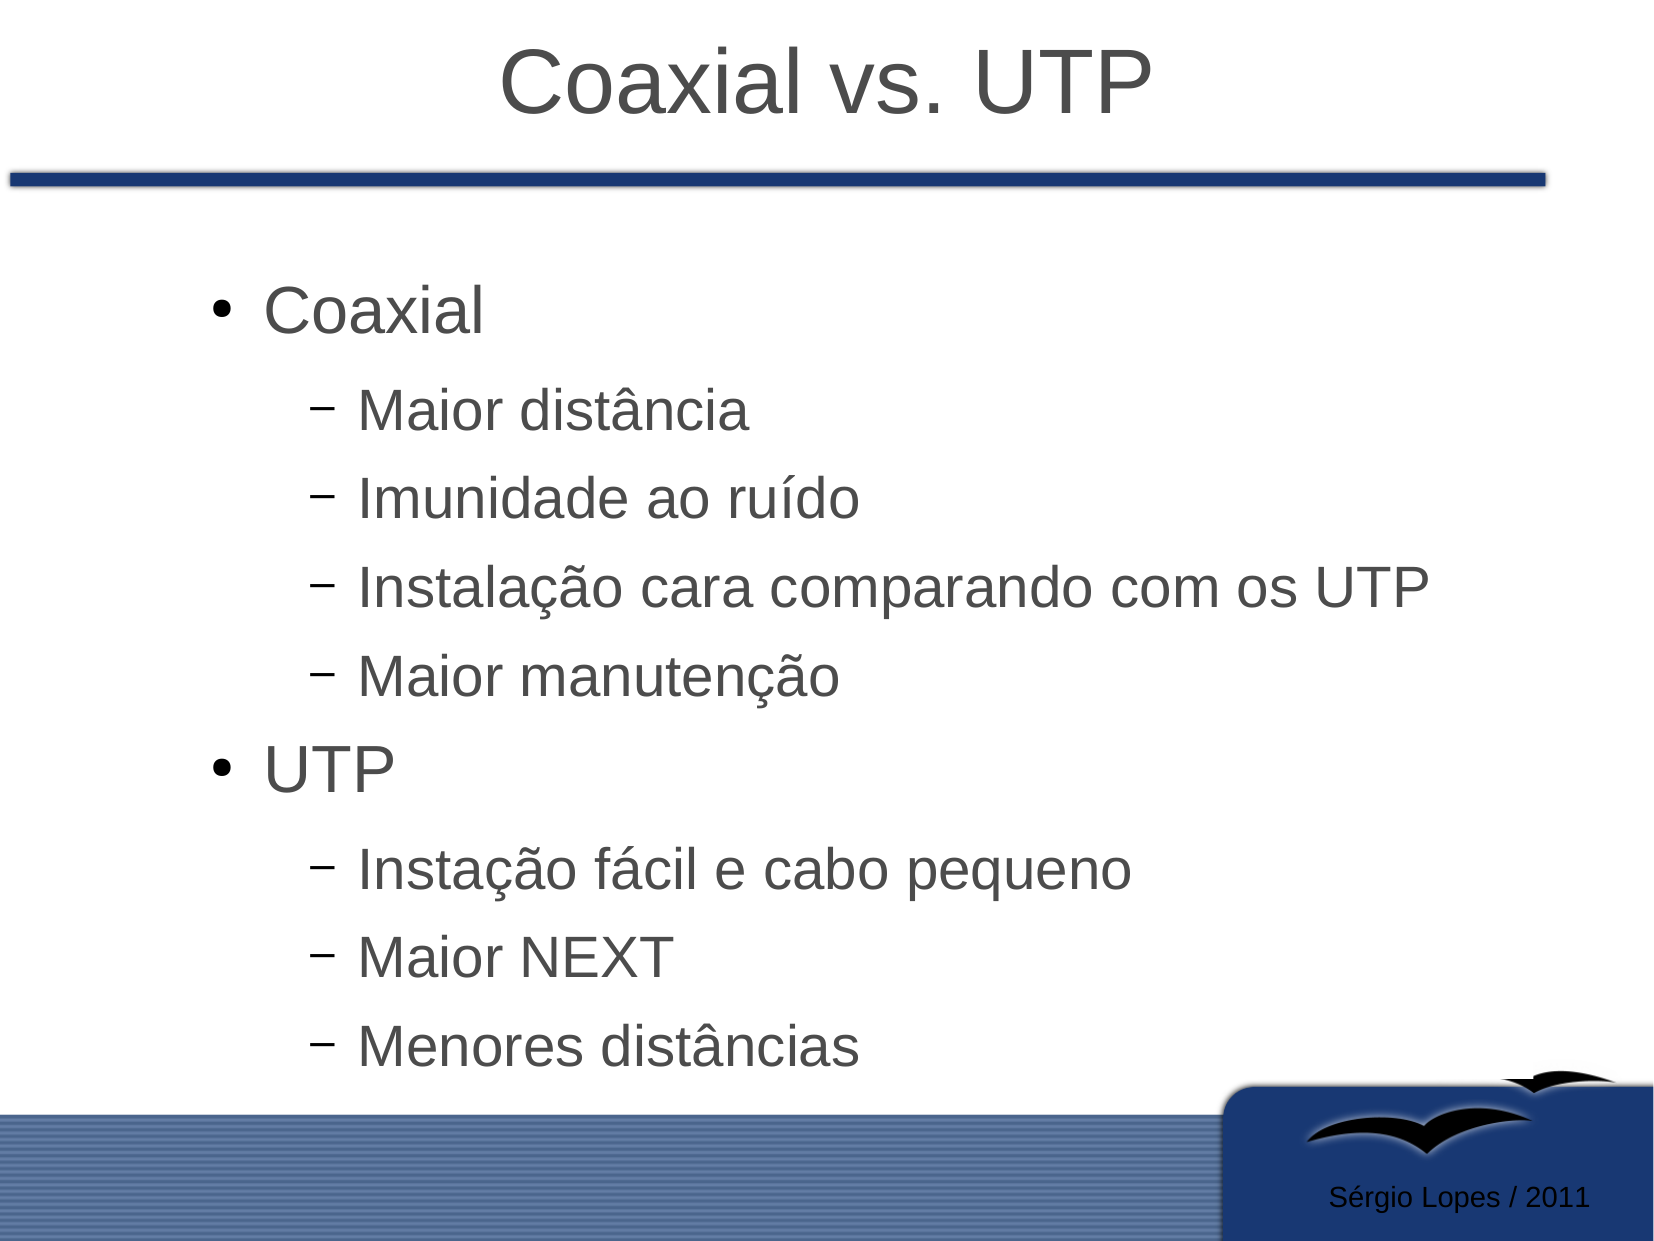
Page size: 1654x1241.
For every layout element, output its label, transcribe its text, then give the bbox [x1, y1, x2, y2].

list Coaxial Maior distância Imunidade ao ruído Instalação cara comparando com os UTP Maior manutenção UTP Instação fácil e cabo pequeno Maior NEXT Menores distâncias [121, 273, 1534, 1079]
picture [0, 0, 1654, 1241]
text_box Sérgio Lopes / 2011 [1328, 1181, 1588, 1214]
title Coaxial vs. UTP [121, 0, 1534, 164]
